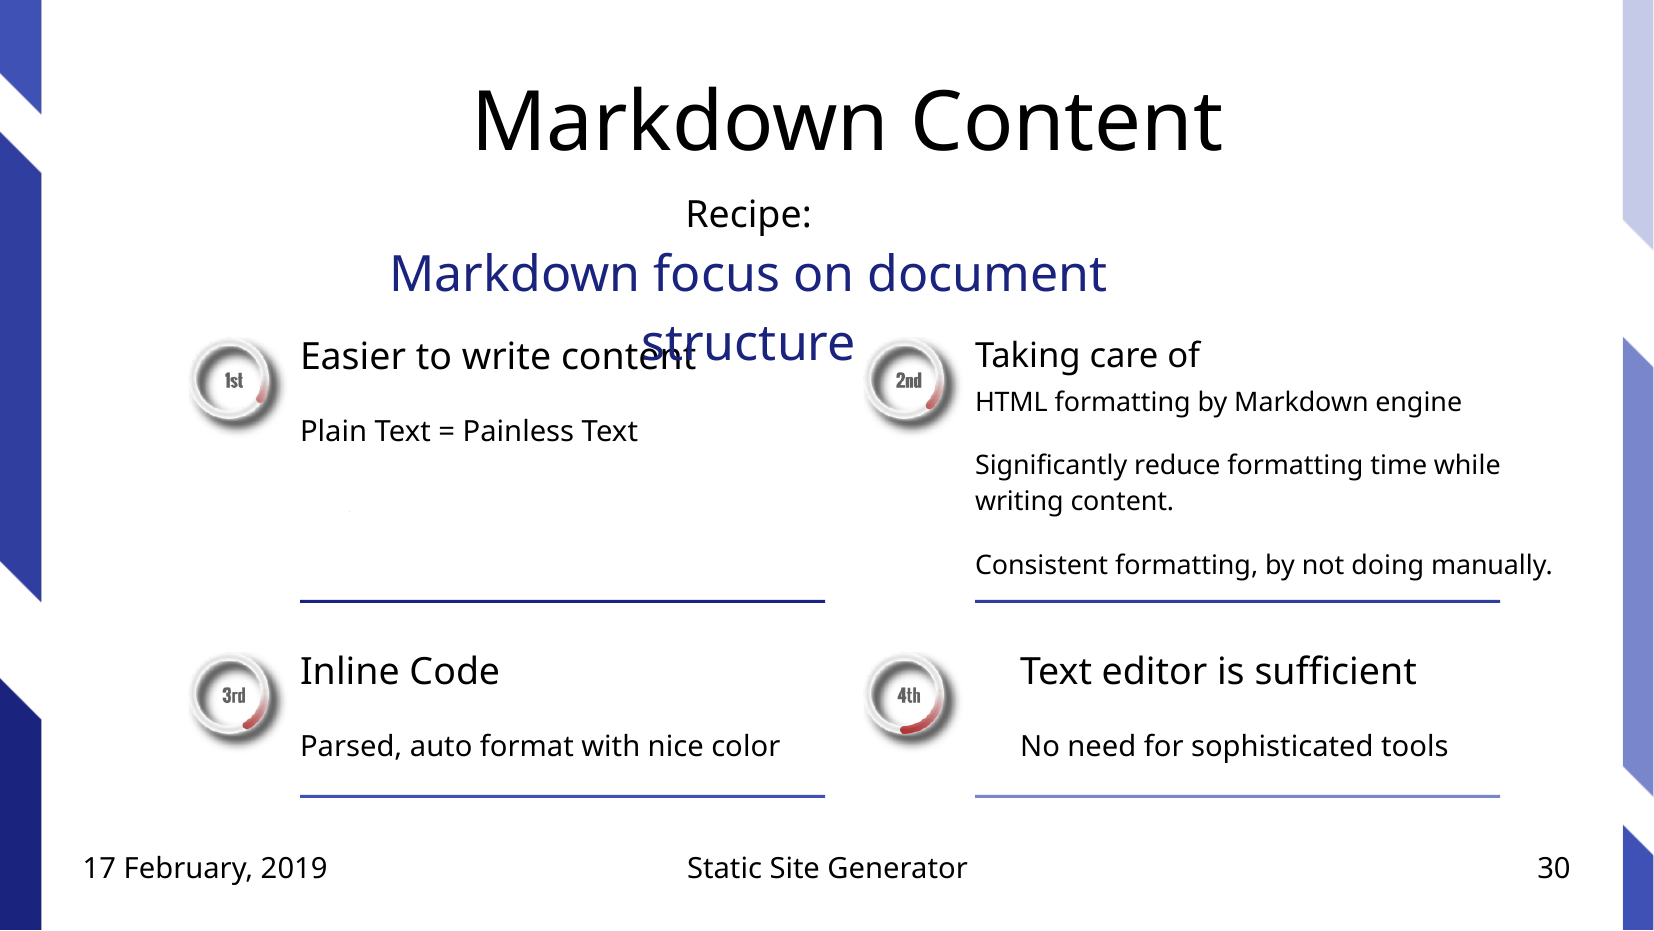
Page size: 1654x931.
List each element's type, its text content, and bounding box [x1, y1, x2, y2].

title Markdown Content [150, 65, 1546, 171]
list Text editor is sufficient No need for sophisticated tools [1020, 645, 1546, 931]
picture [0, 0, 1654, 930]
list Taking care of HTML formatting by Markdown engine Significantly reduce formatting time while writing content. Consistent formatting, by not doing manually. [975, 330, 1561, 616]
text_box Recipe: Markdown focus on document structure [375, 180, 1276, 331]
text_box [975, 794, 1501, 798]
list Easier to write content Plain Text = Painless Text [300, 330, 826, 569]
text_box [975, 599, 1501, 603]
text_box [300, 599, 826, 603]
list Inline Code Parsed, auto format with nice color [300, 798, 826, 884]
text_box [300, 794, 826, 798]
list Inline Code Parsed, auto format with nice color [300, 645, 826, 794]
